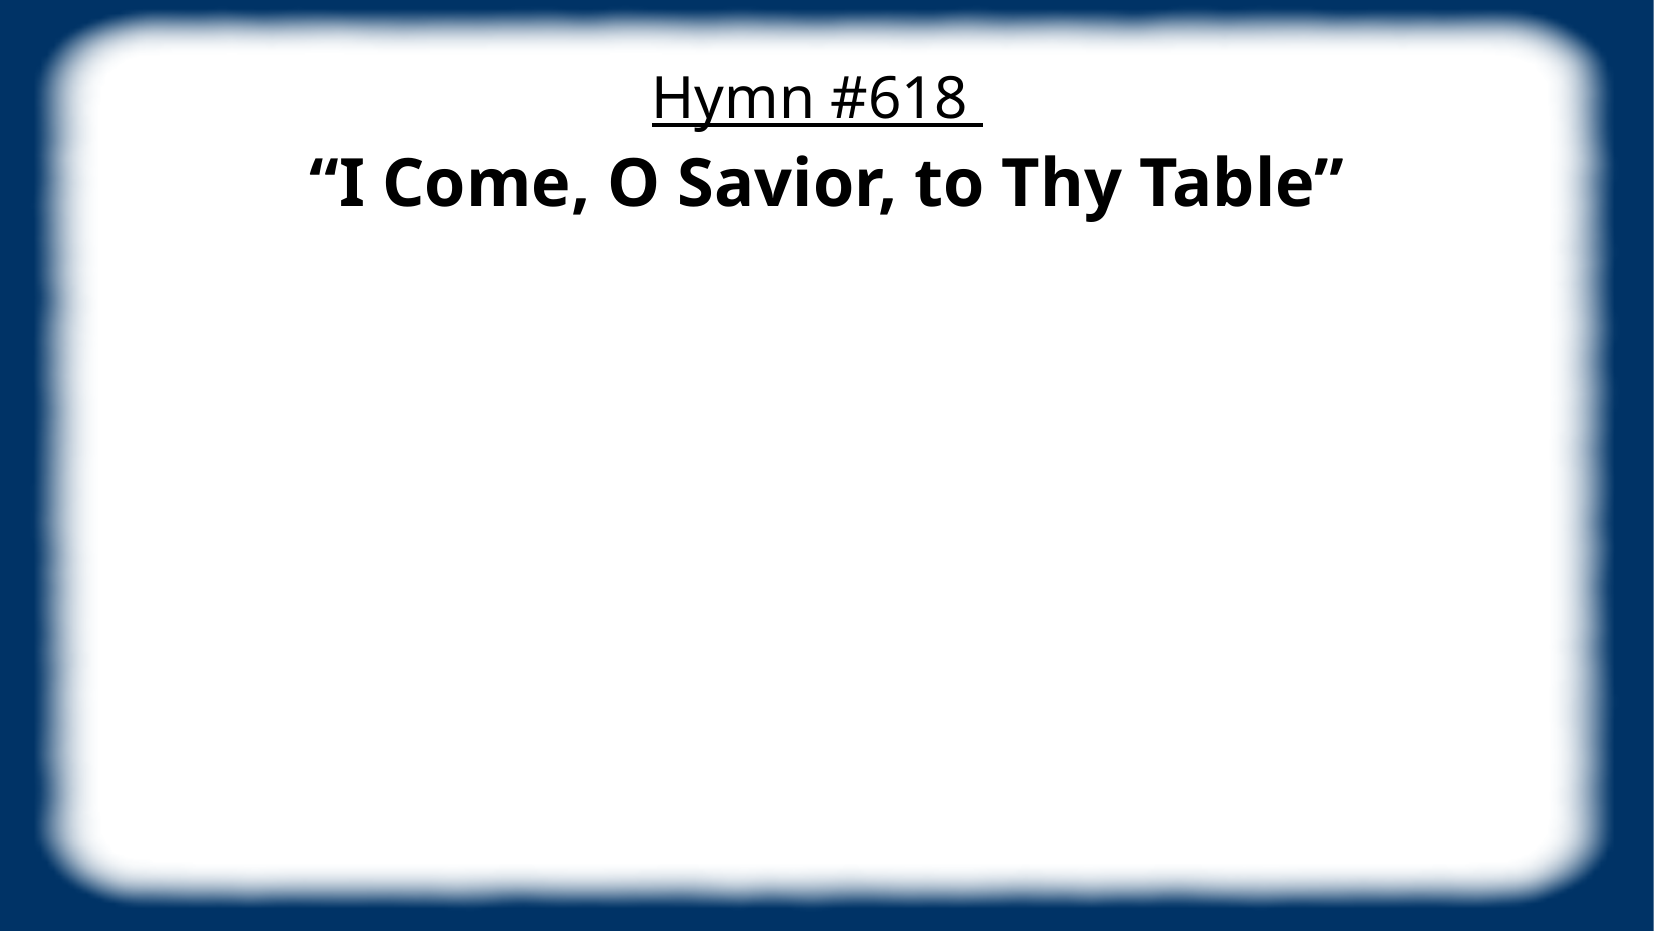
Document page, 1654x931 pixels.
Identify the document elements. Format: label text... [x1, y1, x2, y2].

picture [0, 0, 1654, 931]
text_box Hymn #618 “I Come, O Savior, to Thy Table” [90, 48, 1546, 230]
